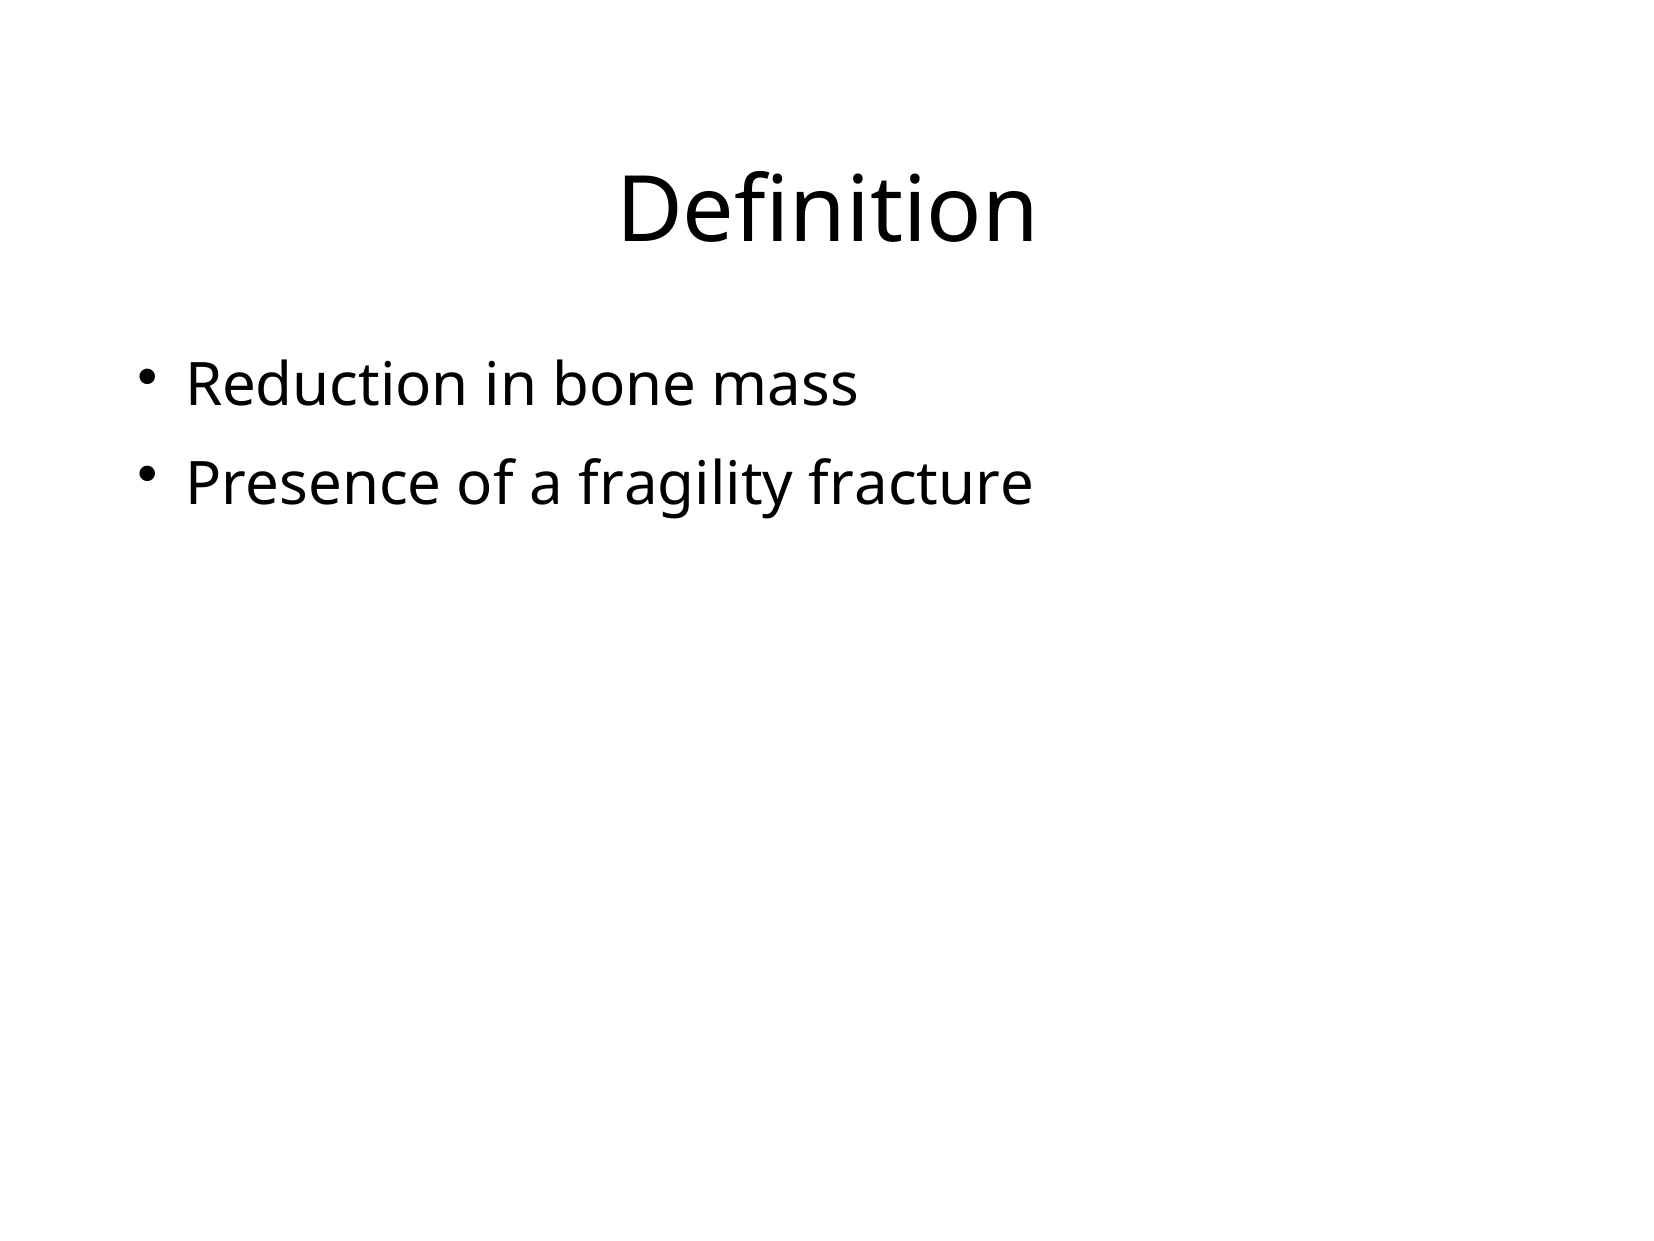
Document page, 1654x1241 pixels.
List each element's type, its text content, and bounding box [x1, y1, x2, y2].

list Reduction in bone mass Presence of a fragility fracture [121, 344, 1534, 519]
title Definition [121, 155, 1534, 258]
